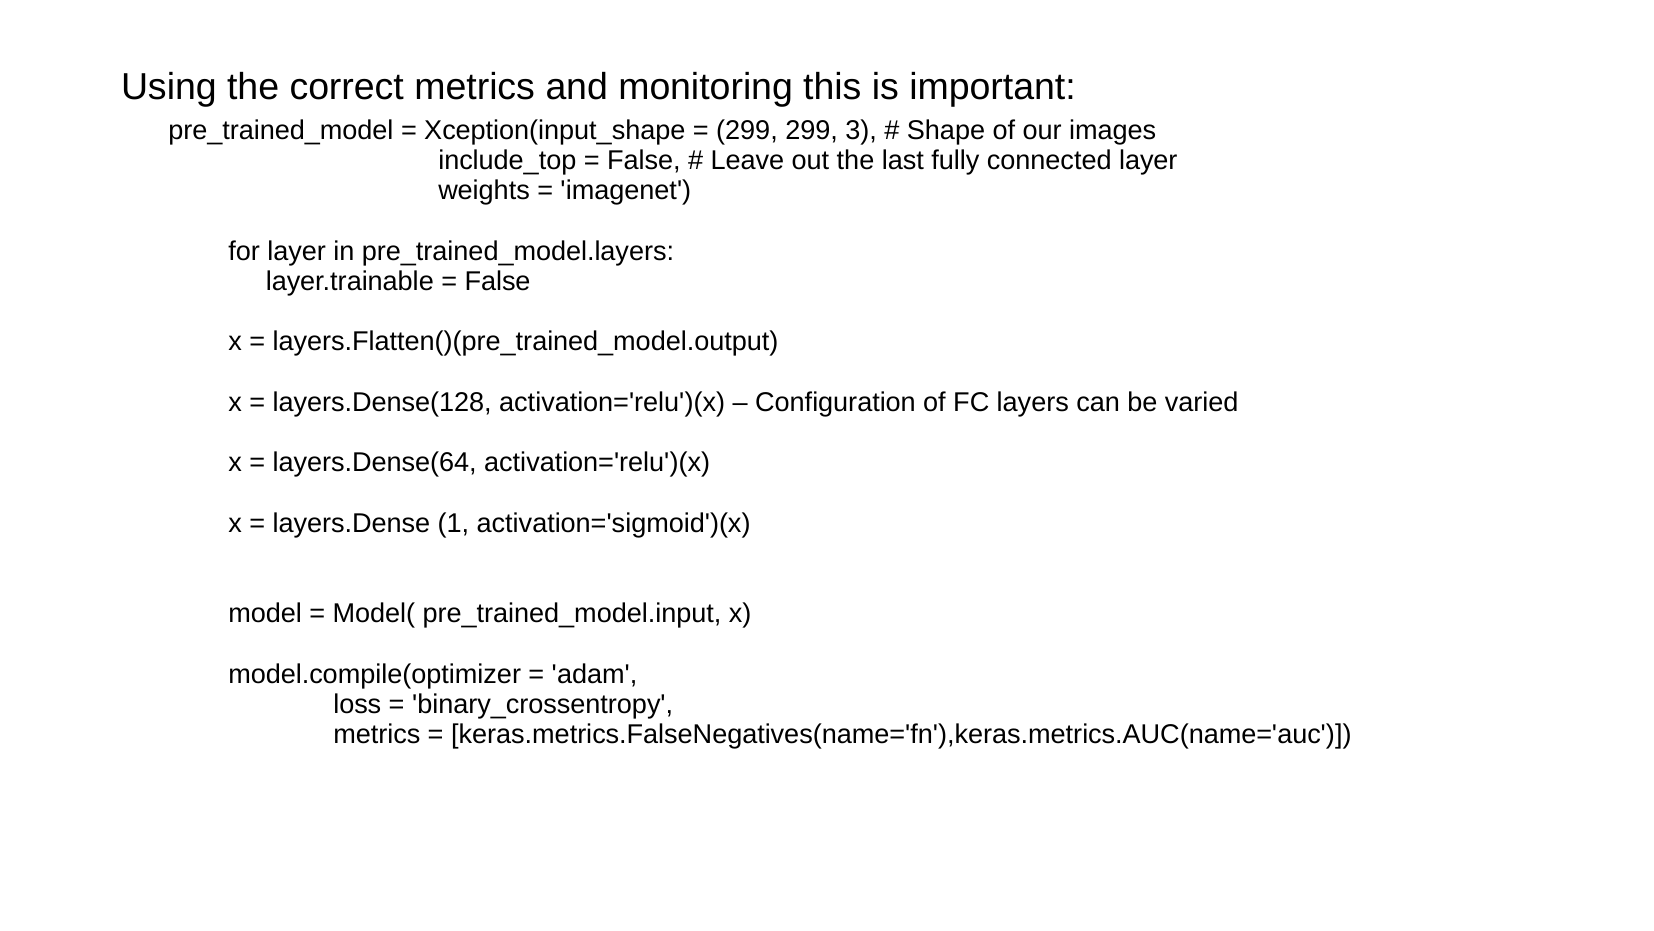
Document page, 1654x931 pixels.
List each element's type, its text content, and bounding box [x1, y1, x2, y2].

text_box Using the correct metrics and monitoring this is important: [106, 58, 1092, 157]
text_box pre_trained_model = Xception(input_shape = (299, 299, 3), # Shape of our images include_top = False, # Leave out the last fully connected layer weights = 'imagenet') for layer in pre_trained_model.layers: layer.trainable = False x = layers.Flatten()(pre_trained_model.output) x = layers.Dense(128, activation='relu')(x) – Configuration of FC layers can be varied x = layers.Dense(64, activation='relu')(x) x = layers.Dense (1, activation='sigmoid')(x) model = Model( pre_trained_model.input, x) model.compile(optimizer = 'adam', loss = 'binary_crossentropy', metrics = [keras.metrics.FalseNegatives(name='fn'),keras.metrics.AUC(name='auc')]) [153, 107, 1625, 890]
